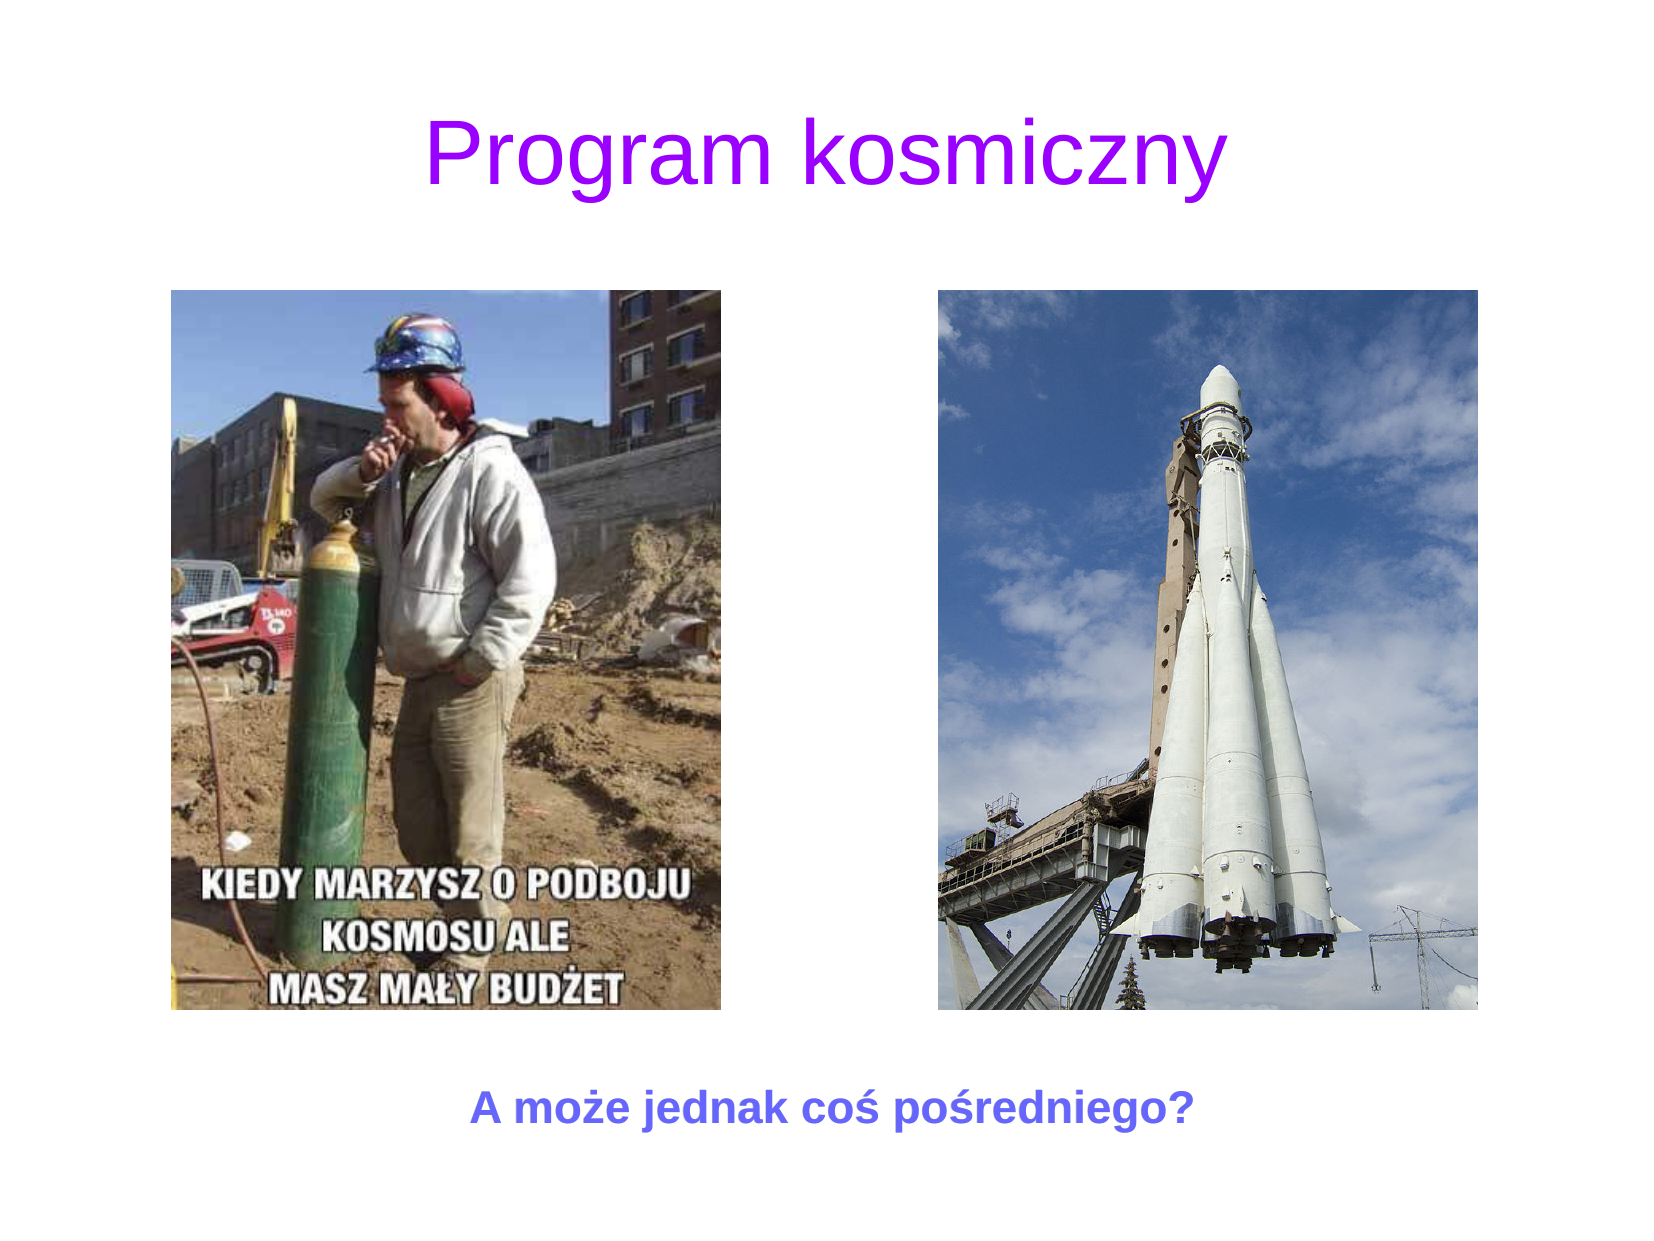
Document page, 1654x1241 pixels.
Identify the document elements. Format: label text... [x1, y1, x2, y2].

text_box A może jednak coś pośredniego? [94, 1074, 1571, 1141]
picture [938, 290, 1478, 1010]
picture [171, 290, 721, 1010]
title Program kosmiczny [82, 49, 1571, 257]
